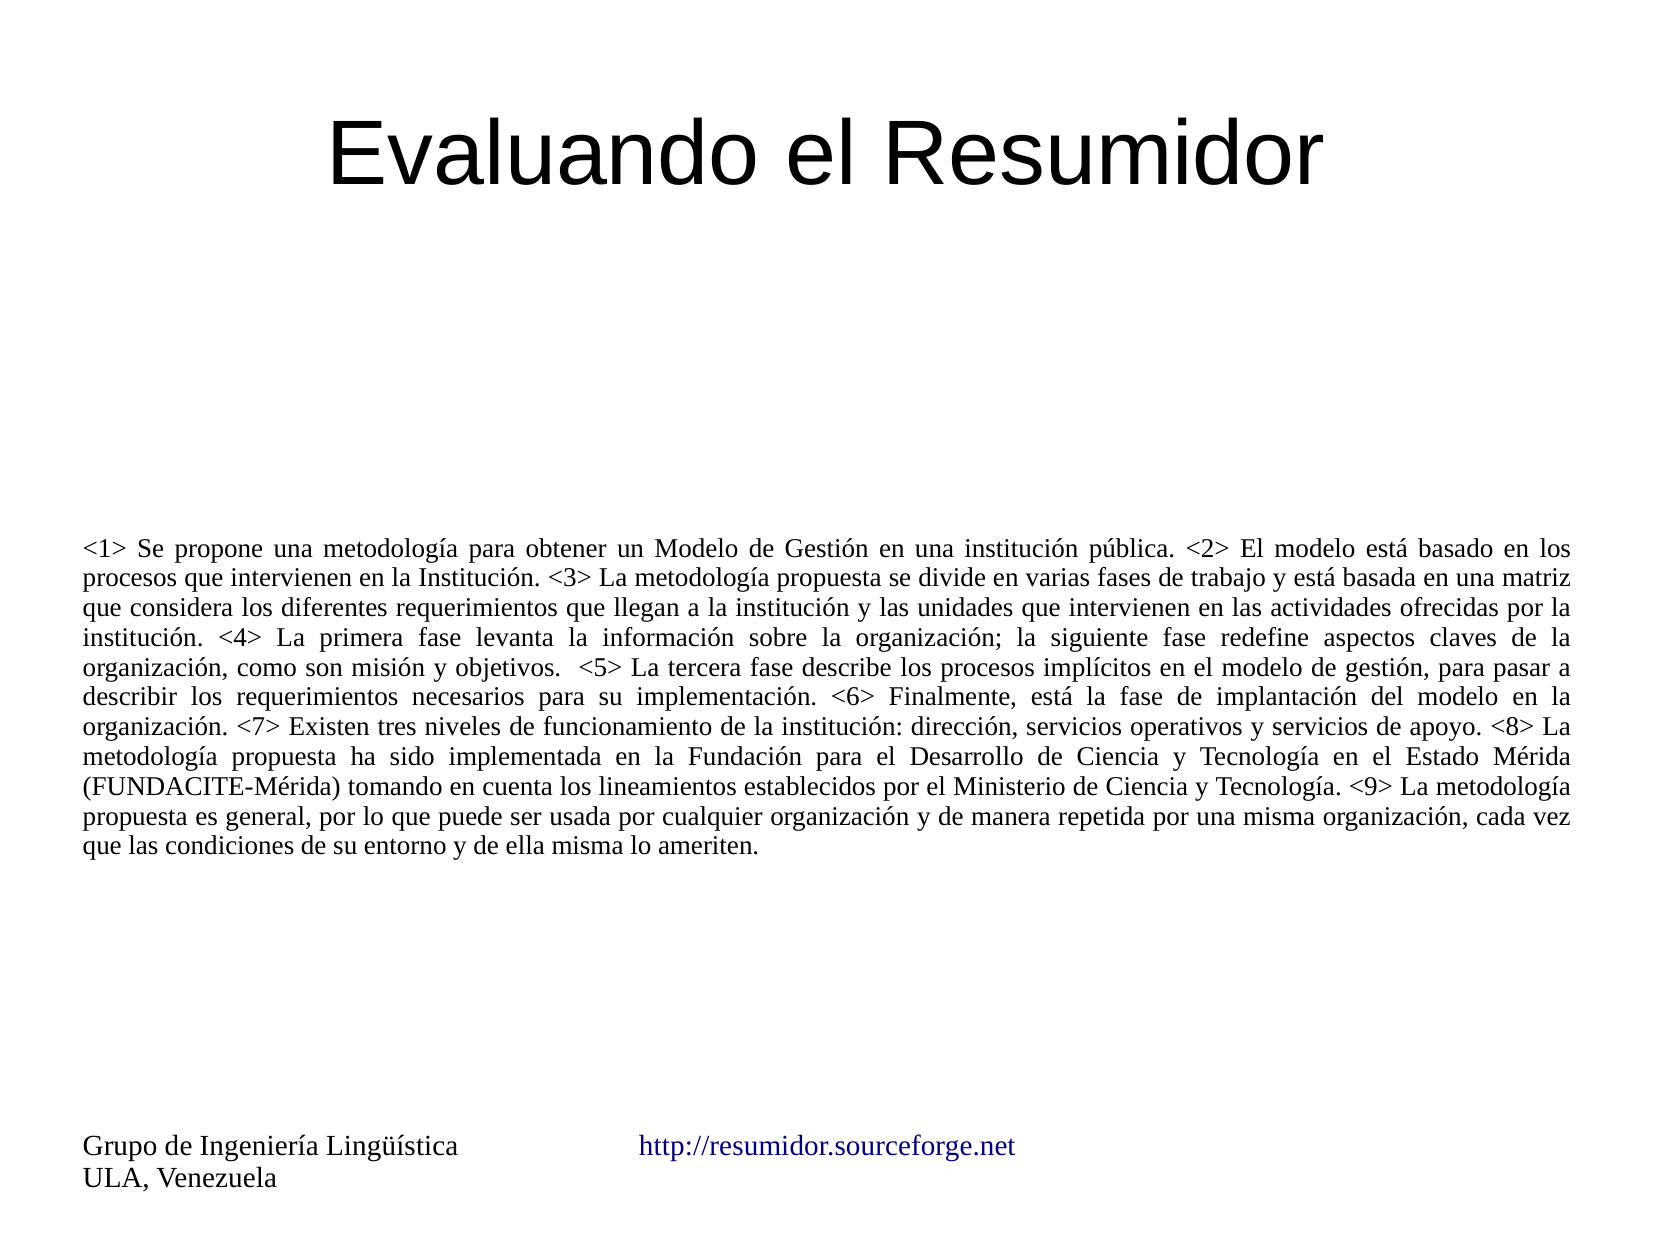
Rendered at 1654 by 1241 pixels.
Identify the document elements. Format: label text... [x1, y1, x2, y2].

subtitle <1> Se propone una metodología para obtener un Modelo de Gestión en una institución pública. <2> El modelo está basado en los procesos que intervienen en la Institución. <3> La metodología propuesta se divide en varias fases de trabajo y está basada en una matriz que considera los diferentes requerimientos que llegan a la institución y las unidades que intervienen en las actividades ofrecidas por la institución. <4> La primera fase levanta la información sobre la organización; la siguiente fase redefine aspectos claves de la organización, como son misión y objetivos. <5> La tercera fase describe los procesos implícitos en el modelo de gestión, para pasar a describir los requerimientos necesarios para su implementación. <6> Finalmente, está la fase de implantación del modelo en la organización. <7> Existen tres niveles de funcionamiento de la institución: dirección, servicios operativos y servicios de apoyo. <8> La metodología propuesta ha sido implementada en la Fundación para el Desarrollo de Ciencia y Tecnología en el Estado Mérida (FUNDACITE-Mérida) tomando en cuenta los lineamientos establecidos por el Ministerio de Ciencia y Tecnología. <9> La metodología propuesta es general, por lo que puede ser usada por cualquier organización y de manera repetida por una misma organización, cada vez que las condiciones de su entorno y de ella misma lo ameriten. [82, 262, 1571, 1102]
title Evaluando el Resumidor [82, 56, 1571, 250]
